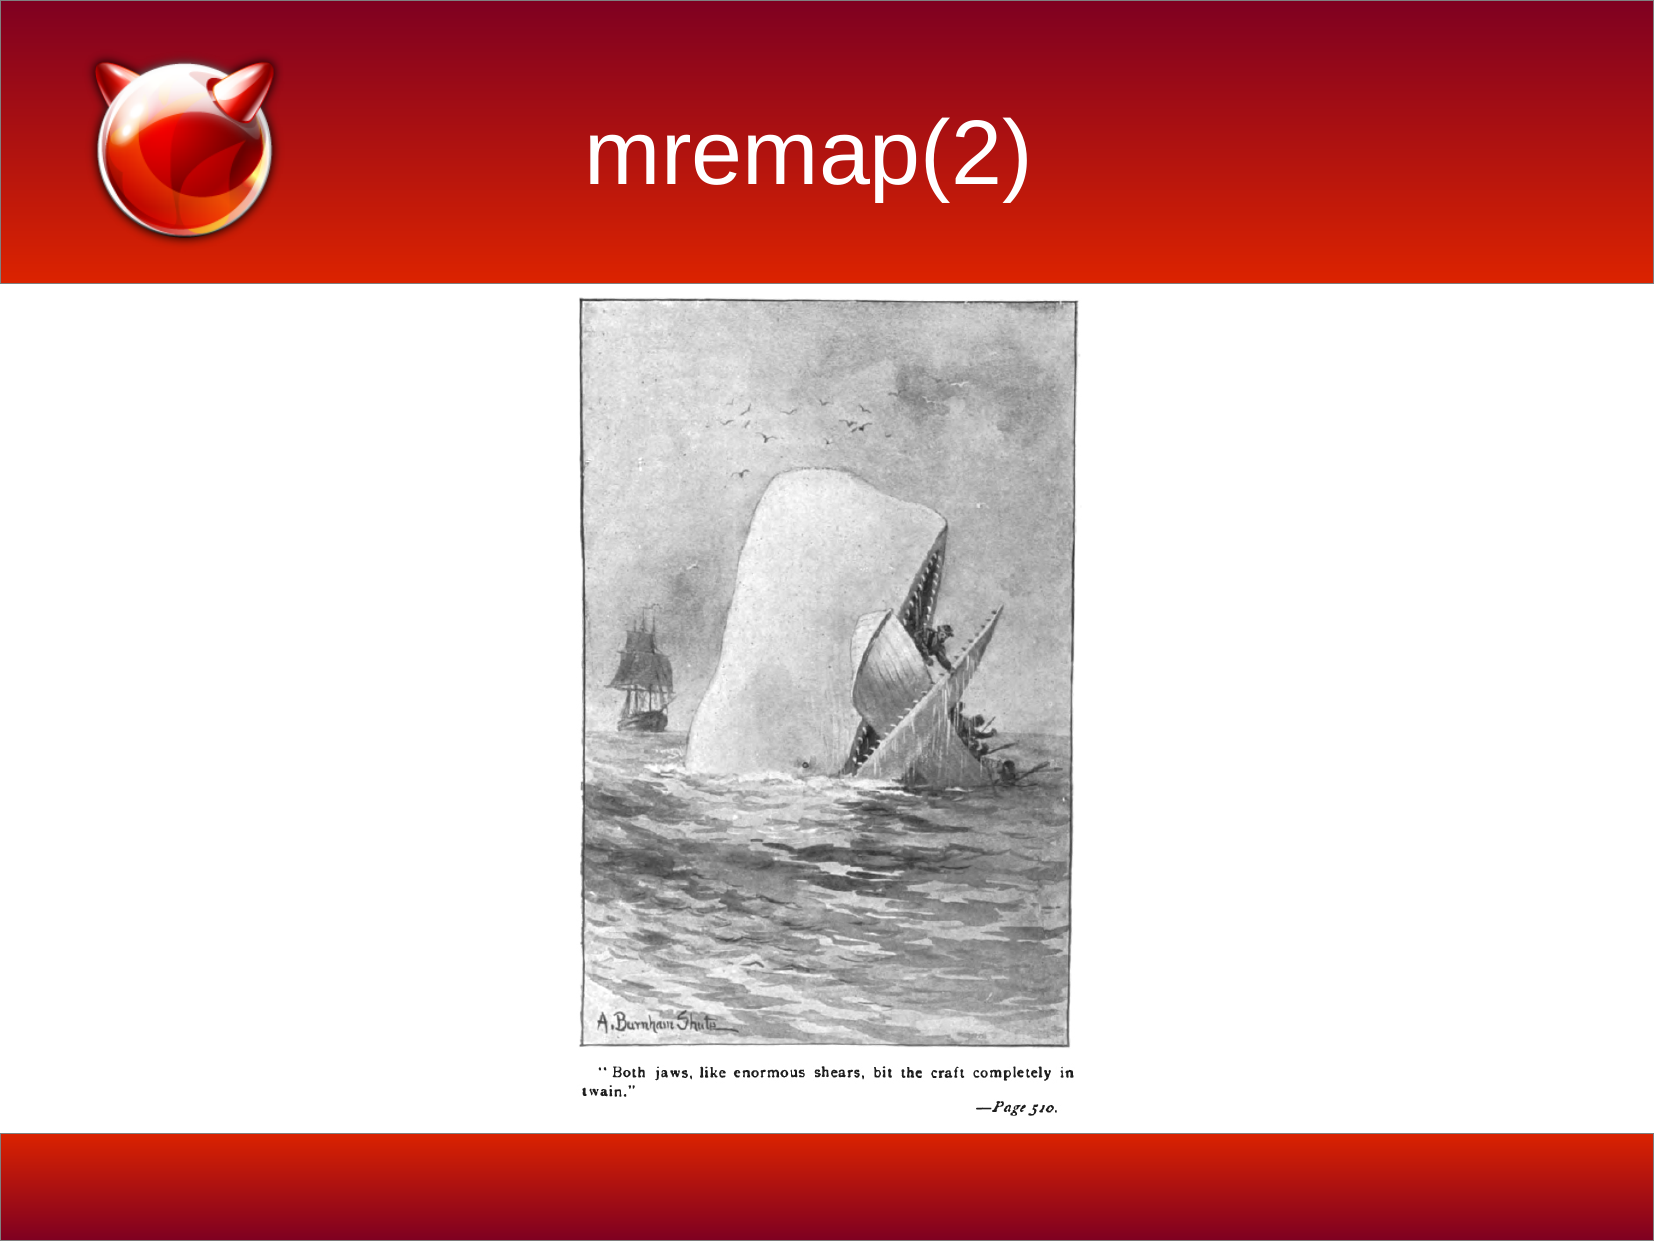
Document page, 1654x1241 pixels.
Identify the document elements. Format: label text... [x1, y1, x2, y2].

picture [562, 290, 1092, 1121]
title mremap(2) [82, 49, 1536, 257]
